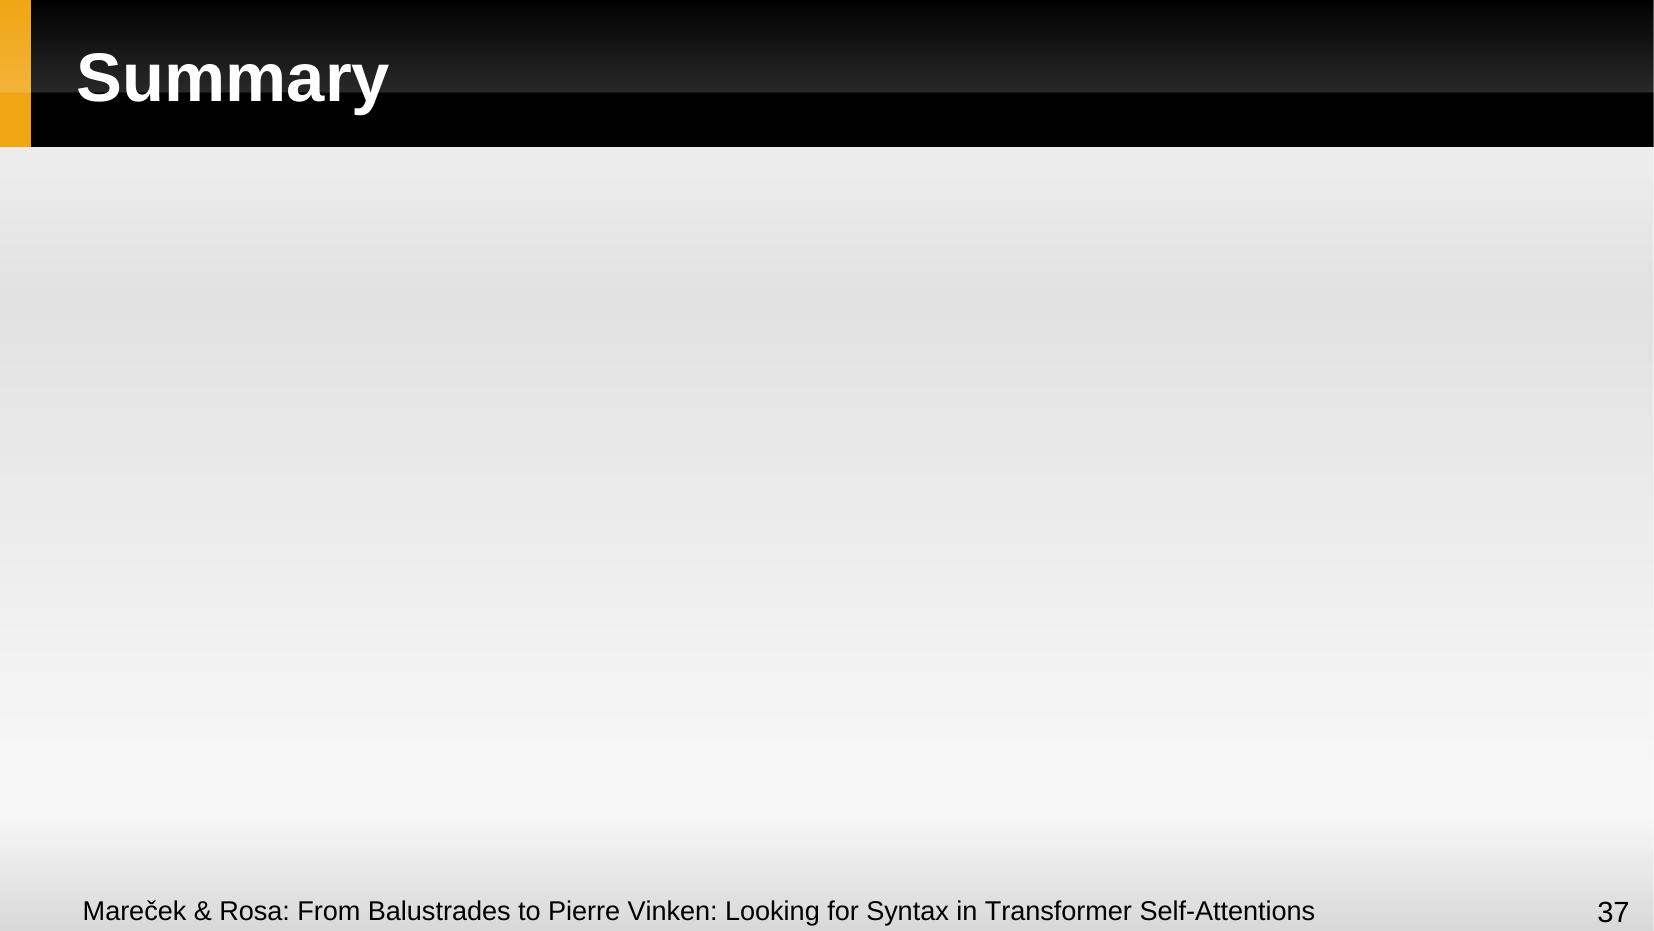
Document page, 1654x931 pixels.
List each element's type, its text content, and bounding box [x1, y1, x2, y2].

title Summary [76, 0, 1625, 156]
picture [0, 0, 1654, 931]
